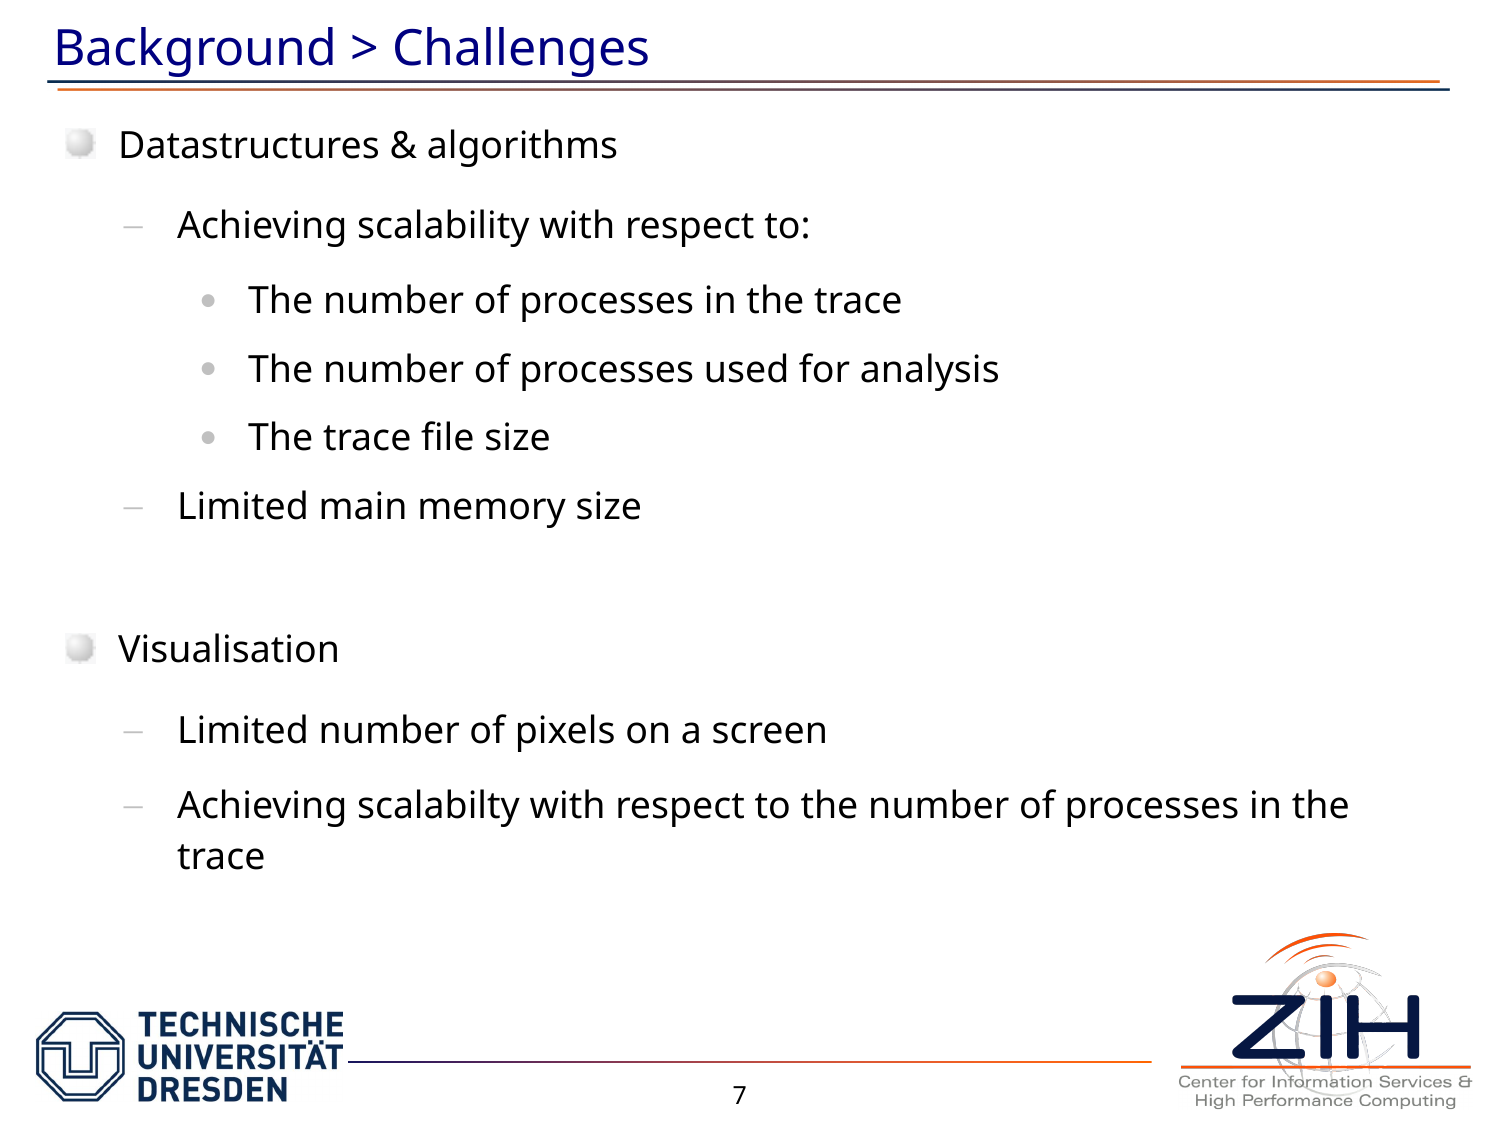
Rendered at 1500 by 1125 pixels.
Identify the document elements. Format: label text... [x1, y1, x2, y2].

list Datastructures & algorithms Achieving scalability with respect to: The number of processes in the trace The number of processes used for analysis The trace file size Limited main memory size Visualisation Limited number of pixels on a screen Achieving scalabilty with respect to the number of processes in the trace [29, 118, 1418, 916]
picture [35, 1011, 343, 1102]
title Background > Challenges [53, 12, 1453, 81]
picture [47, 80, 1450, 91]
picture [1178, 933, 1473, 1110]
